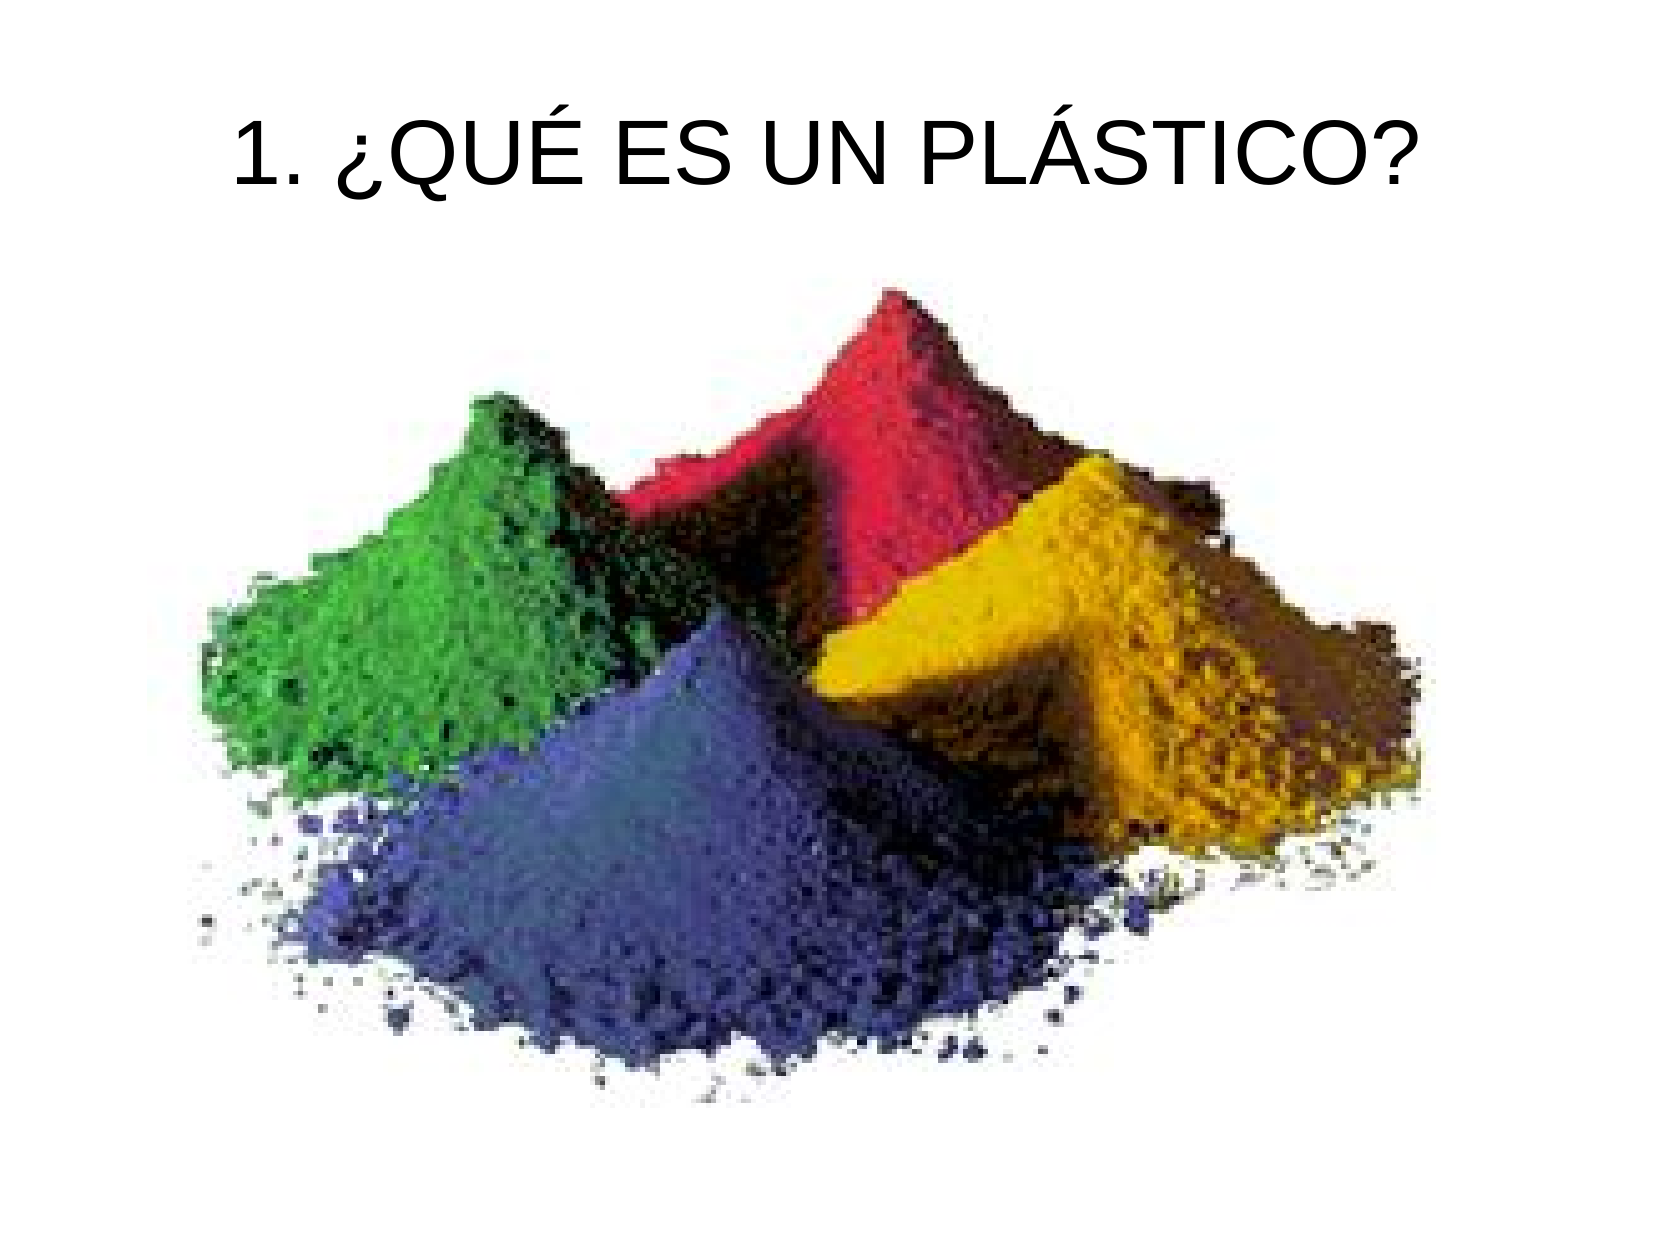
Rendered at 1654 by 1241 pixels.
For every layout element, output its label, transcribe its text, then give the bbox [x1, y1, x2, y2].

picture [147, 206, 1447, 1123]
title 1. ¿QUÉ ES UN PLÁSTICO? [82, 49, 1571, 257]
